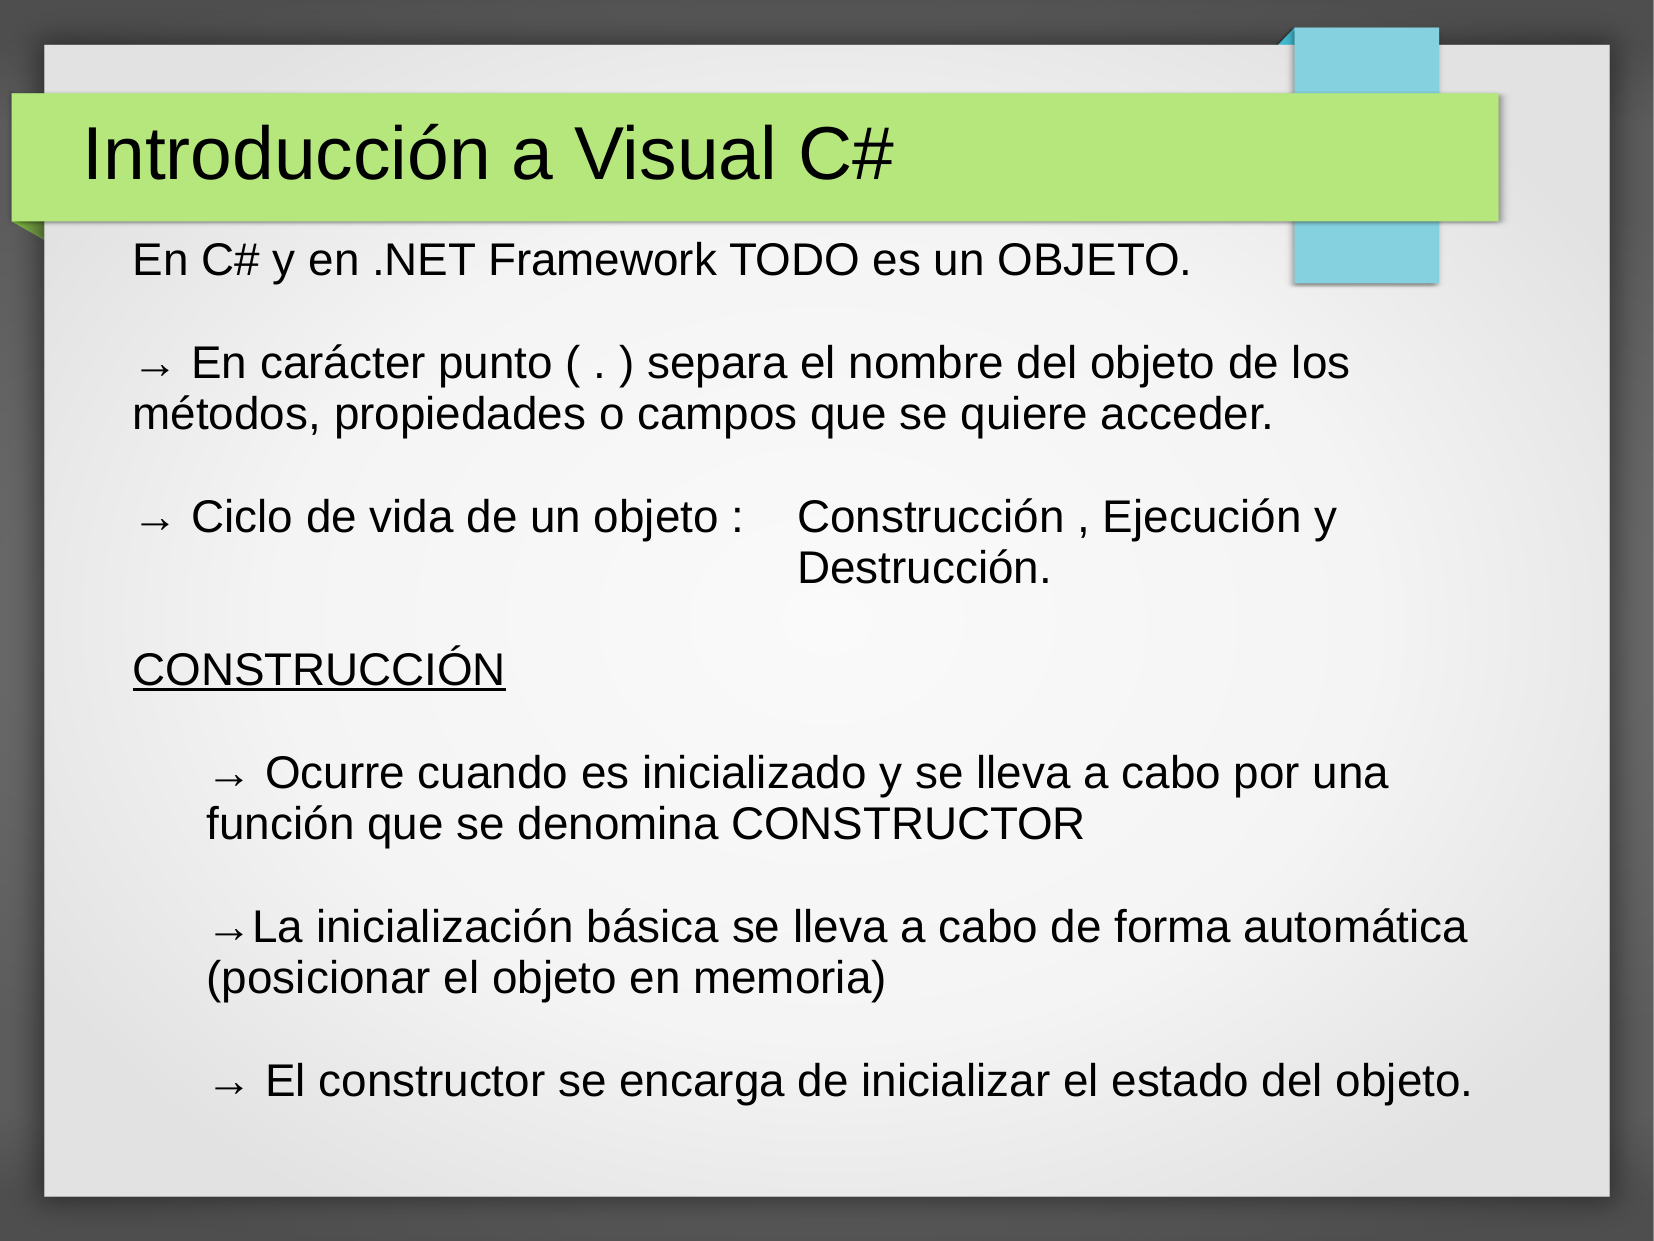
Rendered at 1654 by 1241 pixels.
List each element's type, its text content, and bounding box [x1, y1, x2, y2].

title Introducción a Visual C# [82, 94, 1264, 213]
picture [0, 0, 1654, 1241]
text_box En C# y en .NET Framework TODO es un OBJETO. → En carácter punto ( . ) separa el nombre del objeto de los métodos, propiedades o campos que se quiere acceder. → Ciclo de vida de un objeto : Construcción , Ejecución y Destrucción. CONSTRUCCIÓN → Ocurre cuando es inicializado y se lleva a cabo por una función que se denomina CONSTRUCTOR →La inicialización básica se lleva a cabo de forma automática (posicionar el objeto en memoria) → El constructor se encarga de inicializar el estado del objeto. [59, 234, 1595, 1209]
